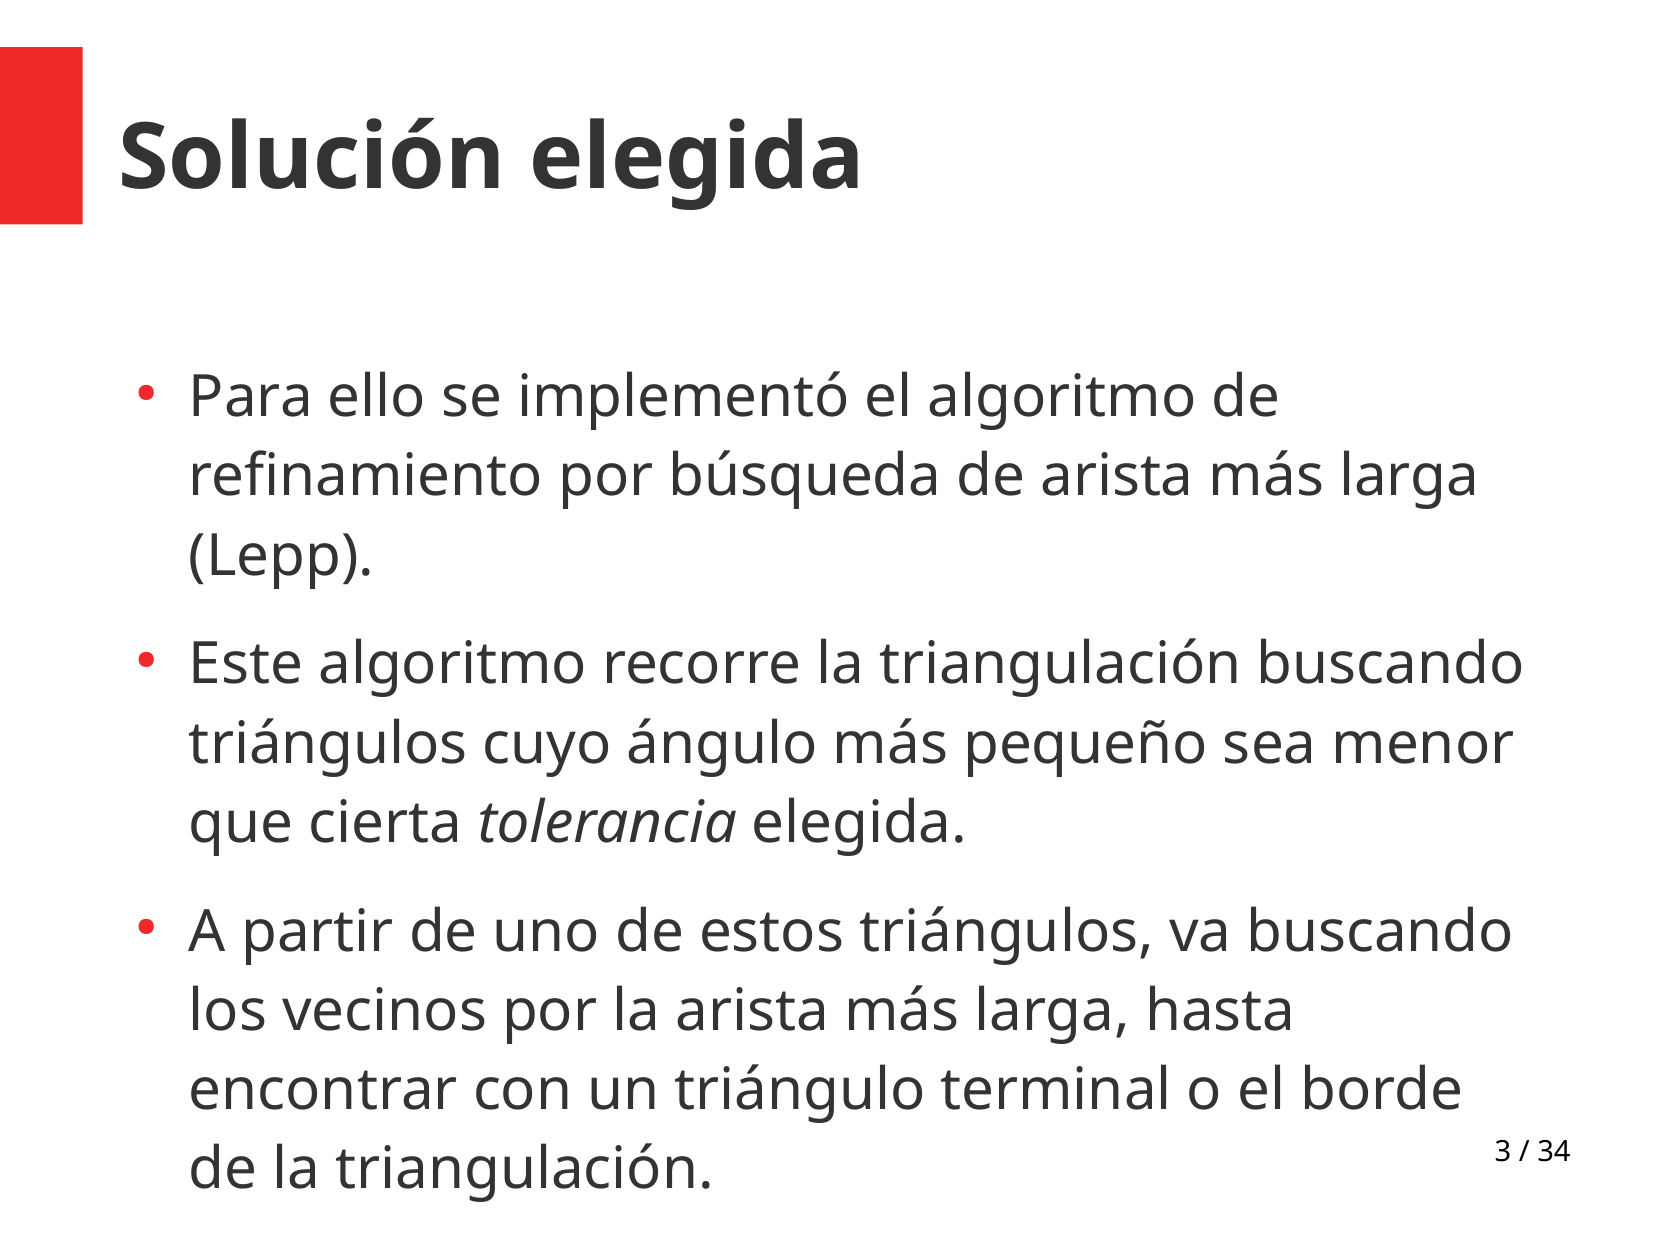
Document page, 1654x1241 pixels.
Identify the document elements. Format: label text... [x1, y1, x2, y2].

list Para ello se implementó el algoritmo de refinamiento por búsqueda de arista más larga (Lepp). Este algoritmo recorre la triangulación buscando triángulos cuyo ángulo más pequeño sea menor que cierta tolerancia elegida. A partir de uno de estos triángulos, va buscando los vecinos por la arista más larga, hasta encontrar con un triángulo terminal o el borde de la triangulación. [118, 354, 1536, 1074]
title Solución elegida [118, 49, 1571, 257]
